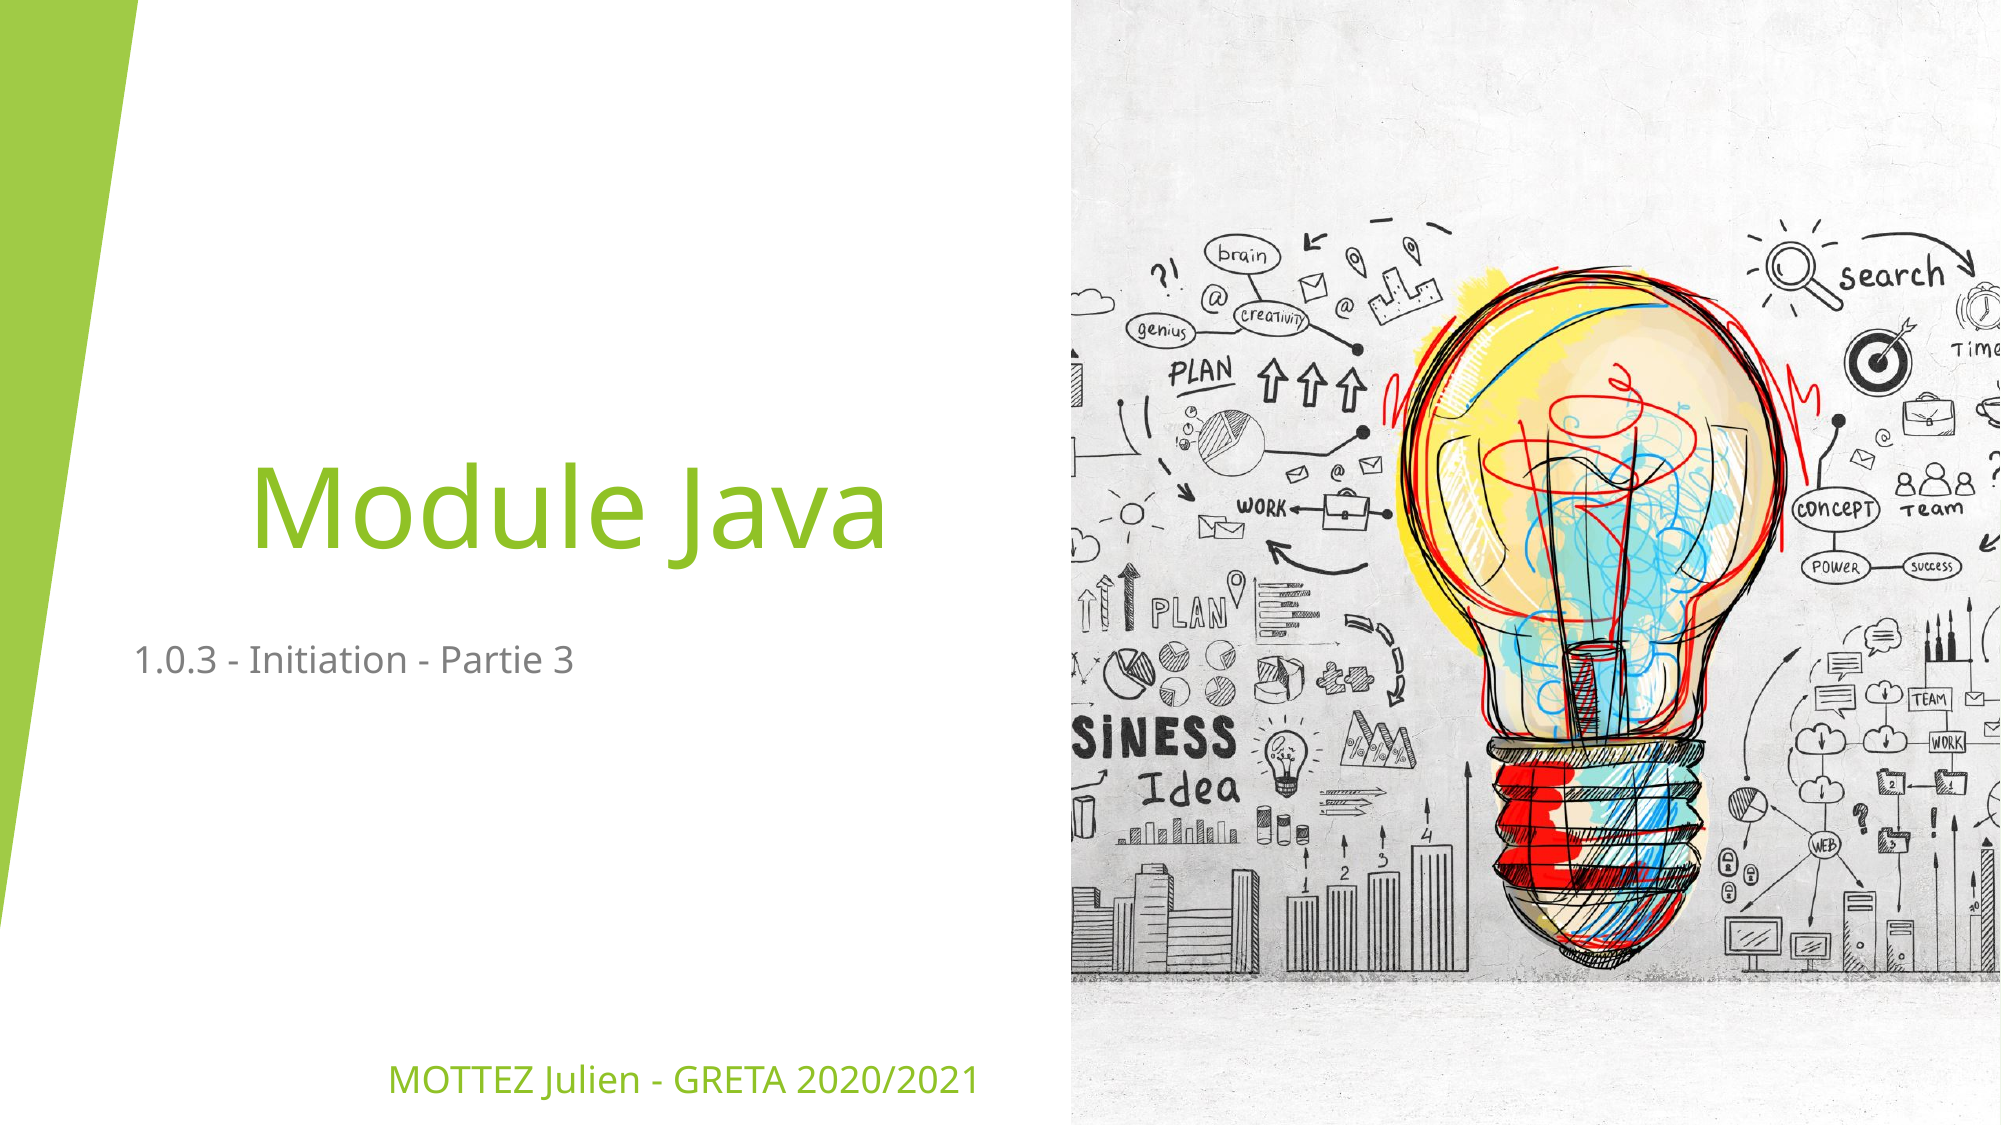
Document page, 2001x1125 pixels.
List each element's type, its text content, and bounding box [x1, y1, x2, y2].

text_box MOTTEZ Julien - GRETA 2020/2021 [362, 1006, 1072, 1109]
title Module Java [232, 118, 941, 579]
subtitle 1.0.3 - Initiation - Partie 3 [118, 628, 941, 947]
picture [1071, 0, 2000, 1125]
